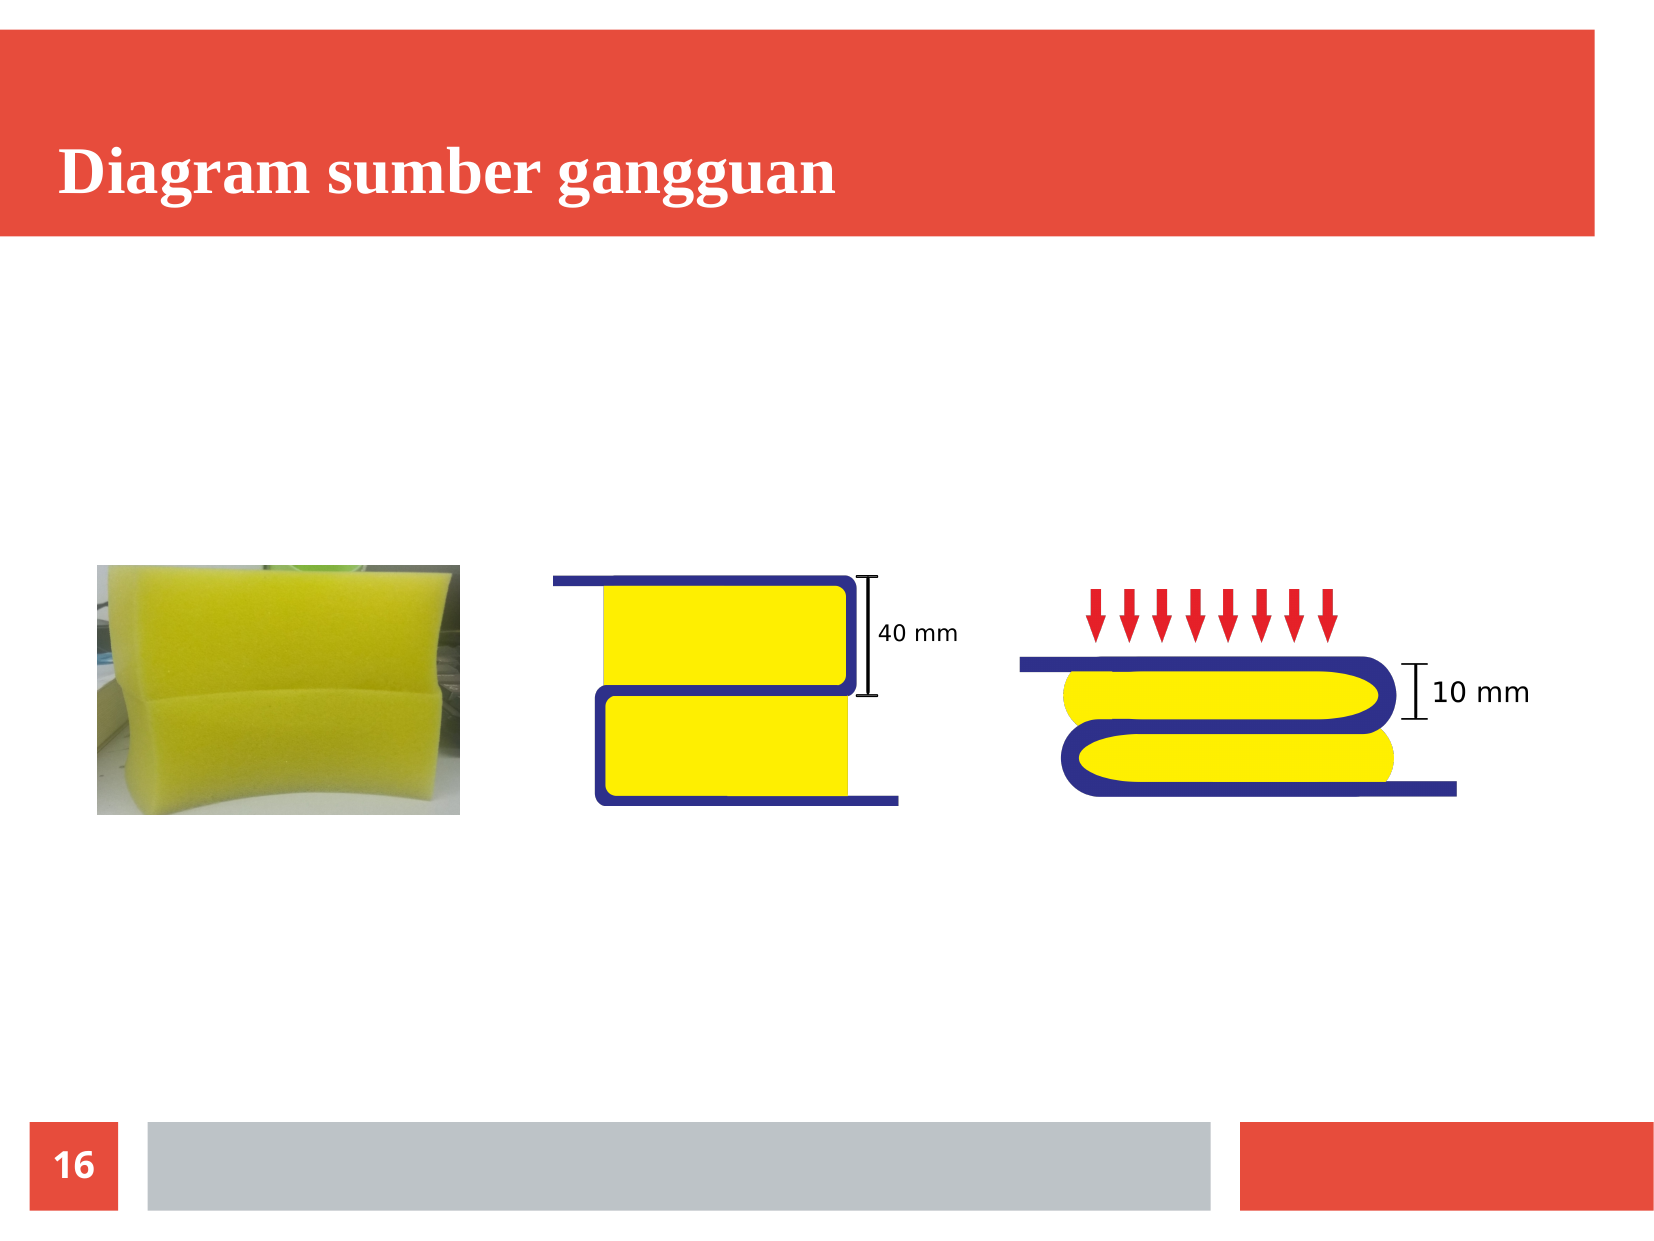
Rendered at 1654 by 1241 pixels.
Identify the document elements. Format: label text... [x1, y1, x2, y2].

picture [97, 565, 460, 815]
text_box [29, 1122, 119, 1211]
title Diagram sumber gangguan [59, 59, 1595, 207]
picture [553, 524, 1528, 806]
